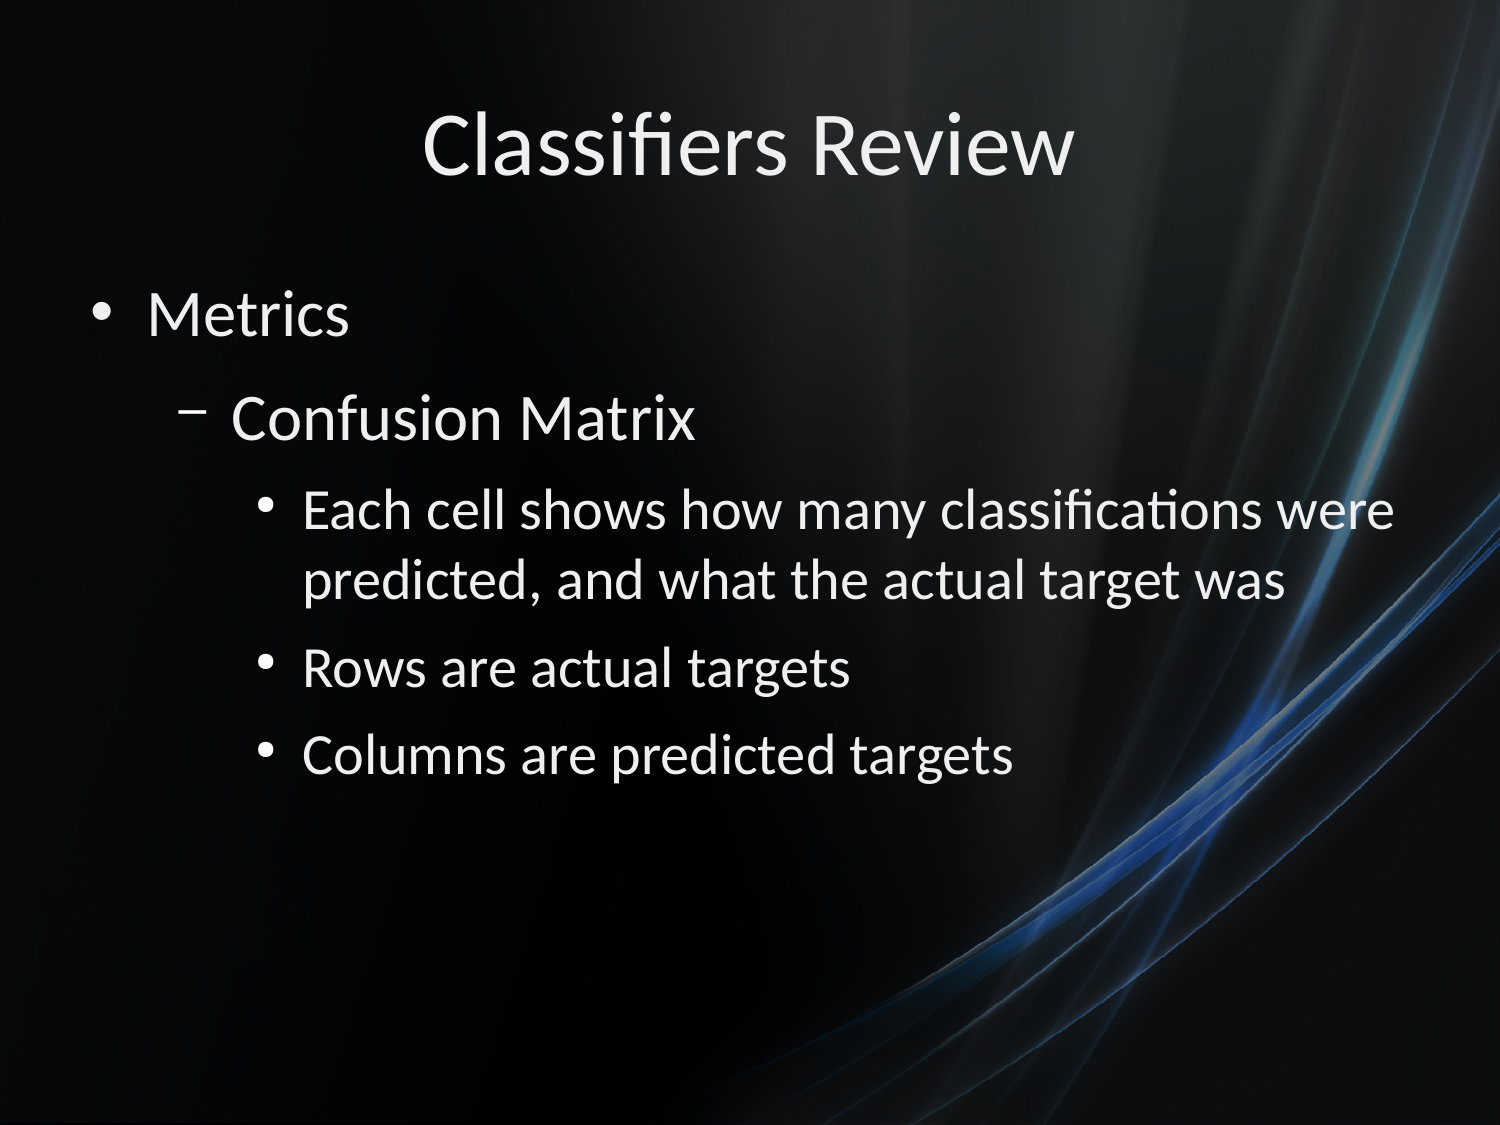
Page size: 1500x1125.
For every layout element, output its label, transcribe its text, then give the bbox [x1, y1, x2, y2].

title Classifiers Review [75, 45, 1425, 233]
list Metrics Confusion Matrix Each cell shows how many classifications were predicted, and what the actual target was Rows are actual targets Columns are predicted targets [75, 262, 1425, 1005]
picture [0, 0, 1500, 1125]
